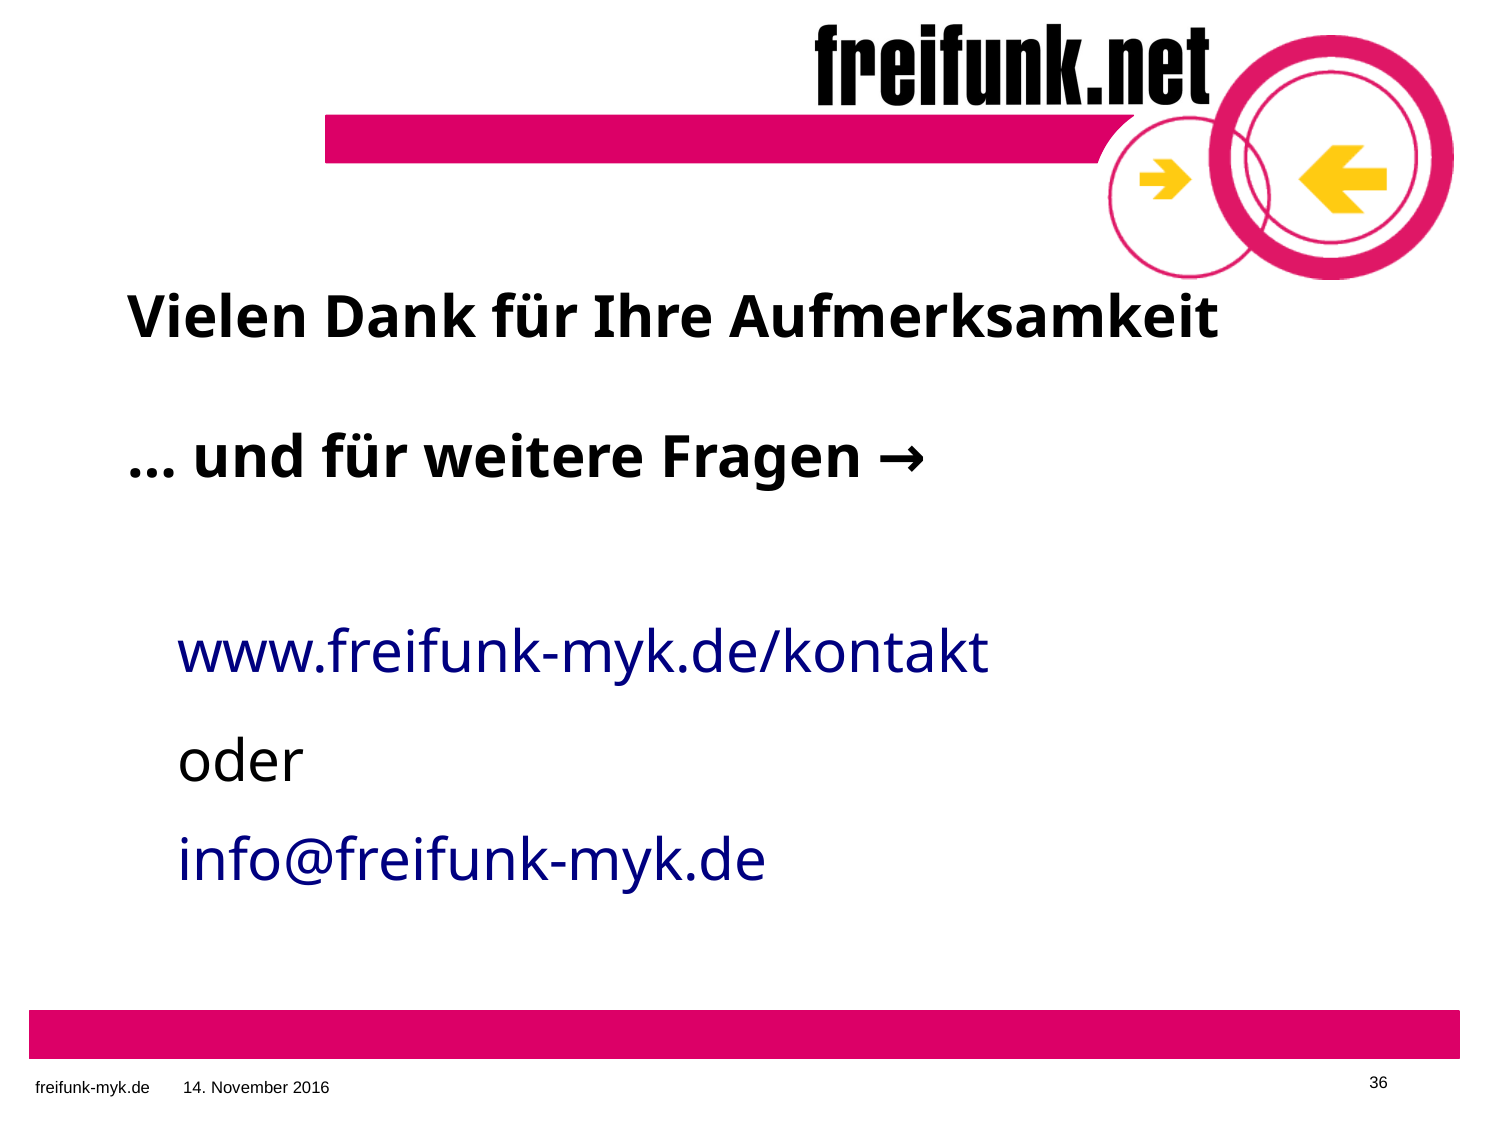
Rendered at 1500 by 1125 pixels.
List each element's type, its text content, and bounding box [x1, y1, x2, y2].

picture [816, 24, 1454, 280]
list www.freifunk-myk.de/kontakt oder info@freifunk-myk.de [106, 614, 1388, 934]
title Vielen Dank für Ihre Aufmerksamkeit … und für weitere Fragen → [127, 236, 1300, 532]
